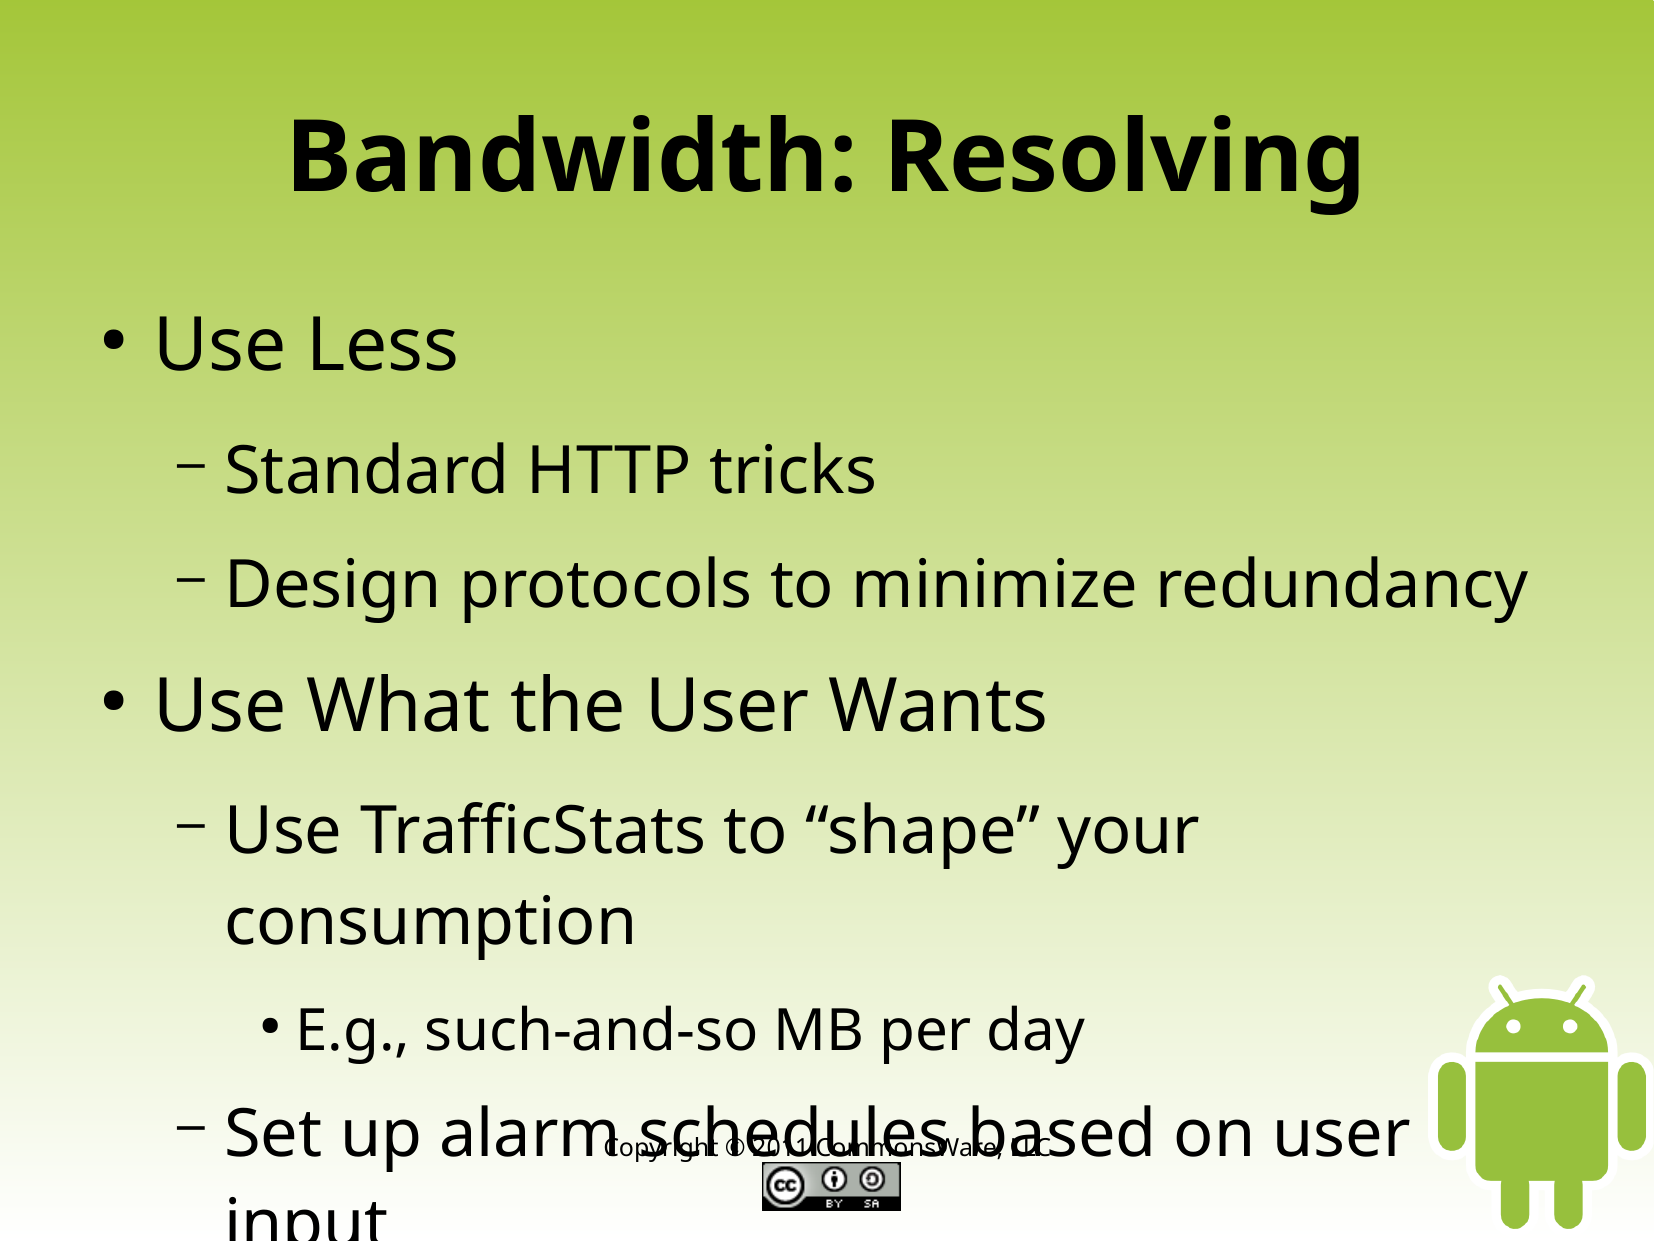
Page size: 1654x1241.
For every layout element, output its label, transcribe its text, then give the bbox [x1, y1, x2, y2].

picture [1428, 975, 1654, 1238]
picture [762, 1162, 901, 1211]
list Use Less Standard HTTP tricks Design protocols to minimize redundancy Use What the User Wants Use TrafficStats to “shape” your consumption E.g., such-and-so MB per day Set up alarm schedules based on user input E.g., overnight rather than whenever [82, 290, 1571, 1114]
title Bandwidth: Resolving [82, 49, 1571, 257]
